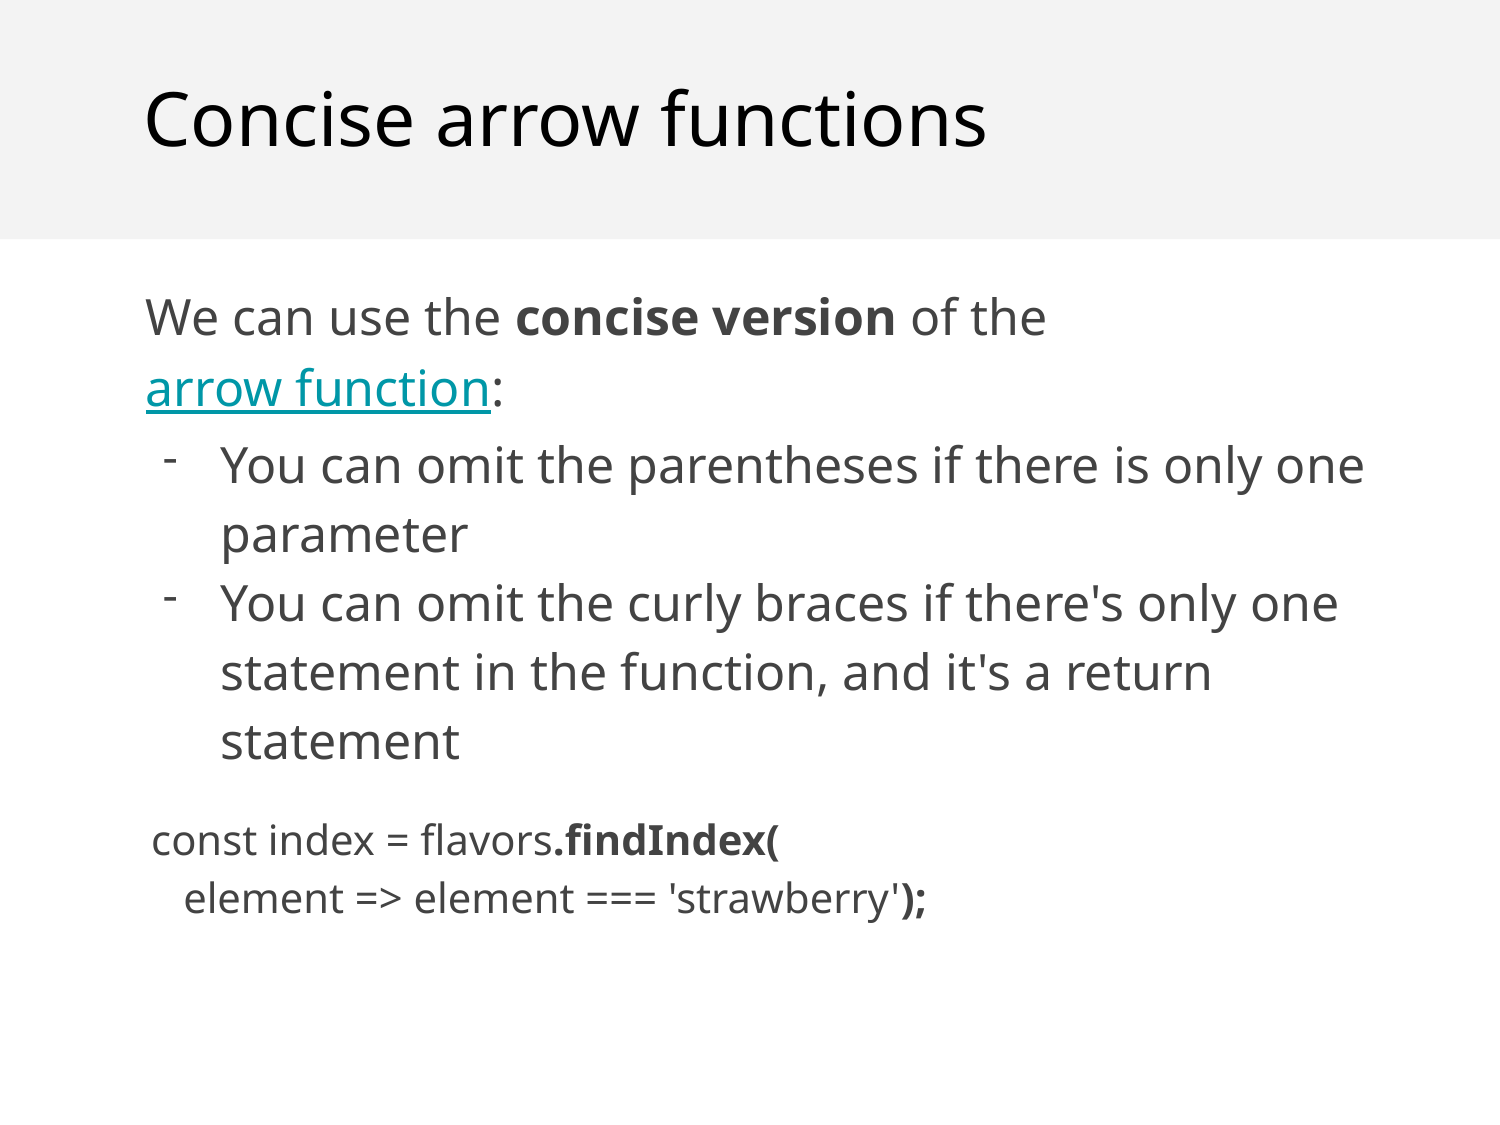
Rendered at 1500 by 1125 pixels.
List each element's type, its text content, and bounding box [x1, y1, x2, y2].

text_box const index = flavors.findIndex( element => element === 'strawberry'); [136, 791, 1380, 1092]
list We can use the concise version of the arrow function: You can omit the parentheses if there is only one parameter You can omit the curly braces if there's only one statement in the function, and it's a return statement [130, 261, 1385, 659]
title Concise arrow functions [128, 56, 1372, 183]
